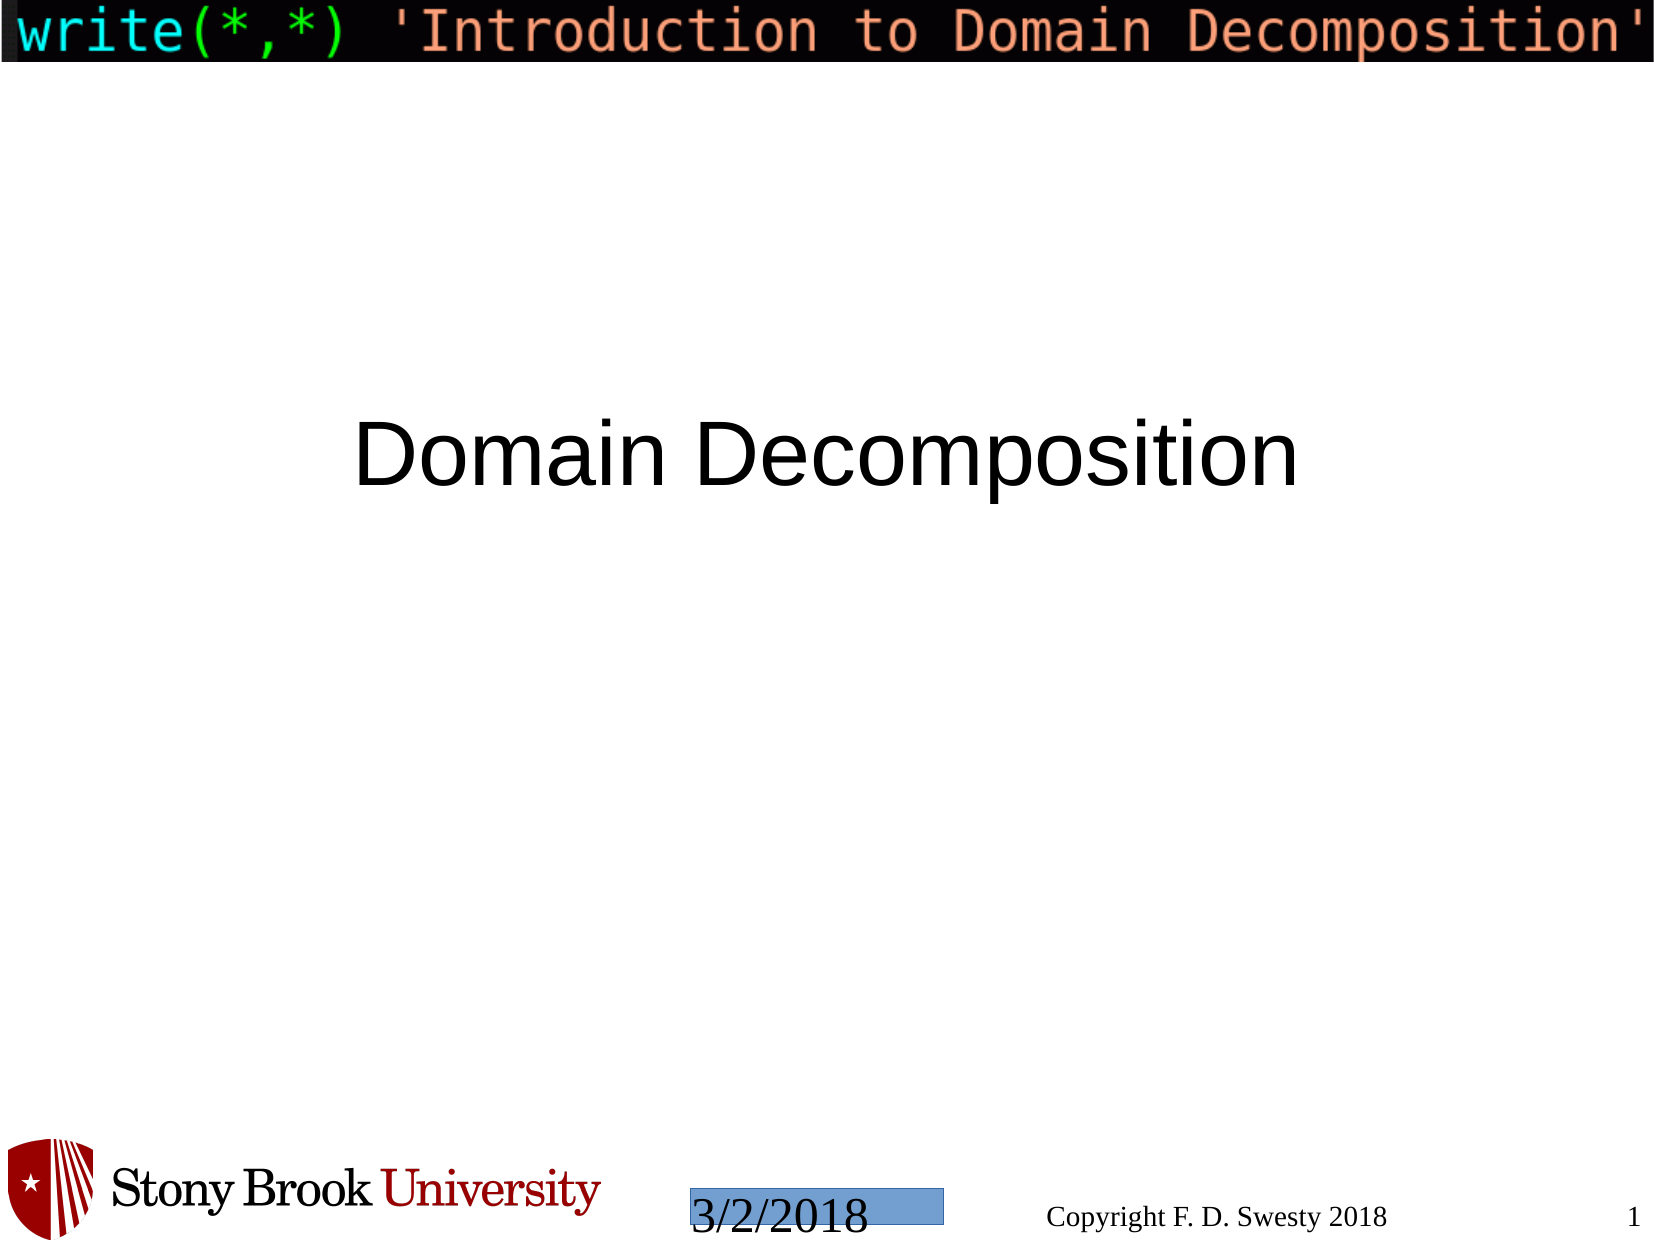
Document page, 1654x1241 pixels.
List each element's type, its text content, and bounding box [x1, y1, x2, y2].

title Domain Decomposition [82, 350, 1571, 558]
picture [8, 1139, 601, 1240]
picture [1, 0, 1654, 62]
